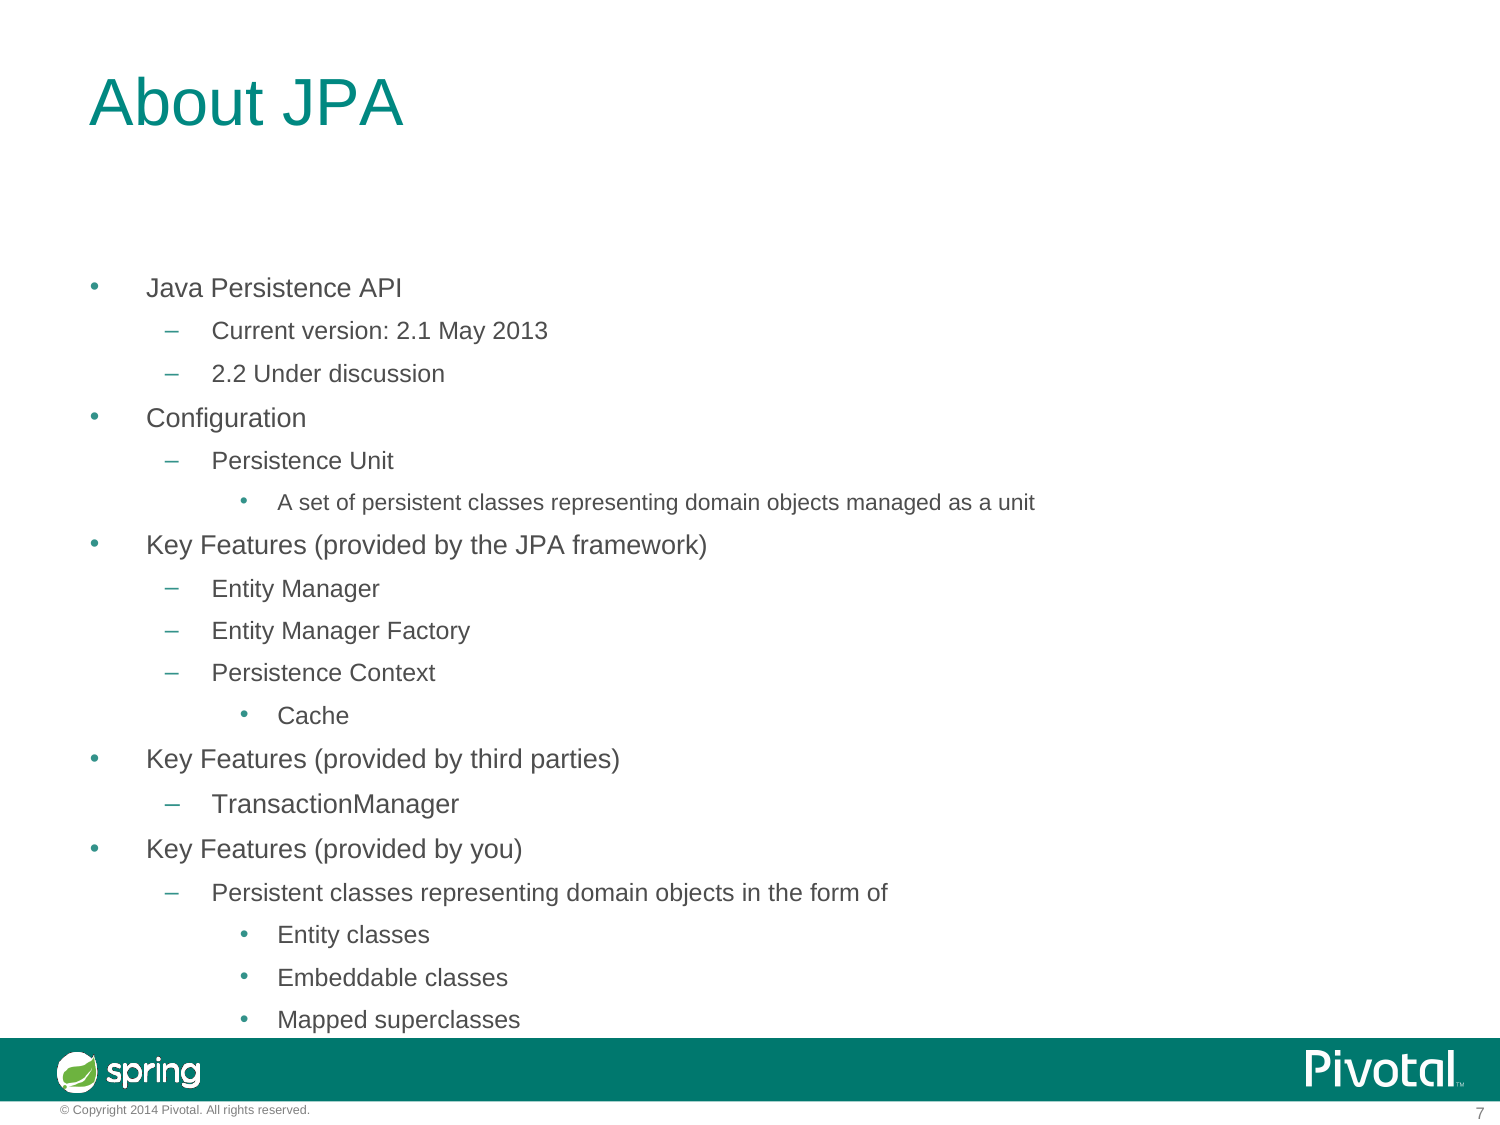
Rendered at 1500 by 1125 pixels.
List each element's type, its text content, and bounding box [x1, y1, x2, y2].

picture [32, 1041, 210, 1103]
list Java Persistence API Current version: 2.1 May 2013 2.2 Under discussion Configuration Persistence Unit A set of persistent classes representing domain objects managed as a unit Key Features (provided by the JPA framework) Entity Manager Entity Manager Factory Persistence Context Cache Key Features (provided by third parties) TransactionManager Key Features (provided by you) Persistent classes representing domain objects in the form of Entity classes Embeddable classes Mapped superclasses [75, 262, 1426, 1042]
picture [1306, 1050, 1464, 1087]
title About JPA [75, 45, 1426, 233]
